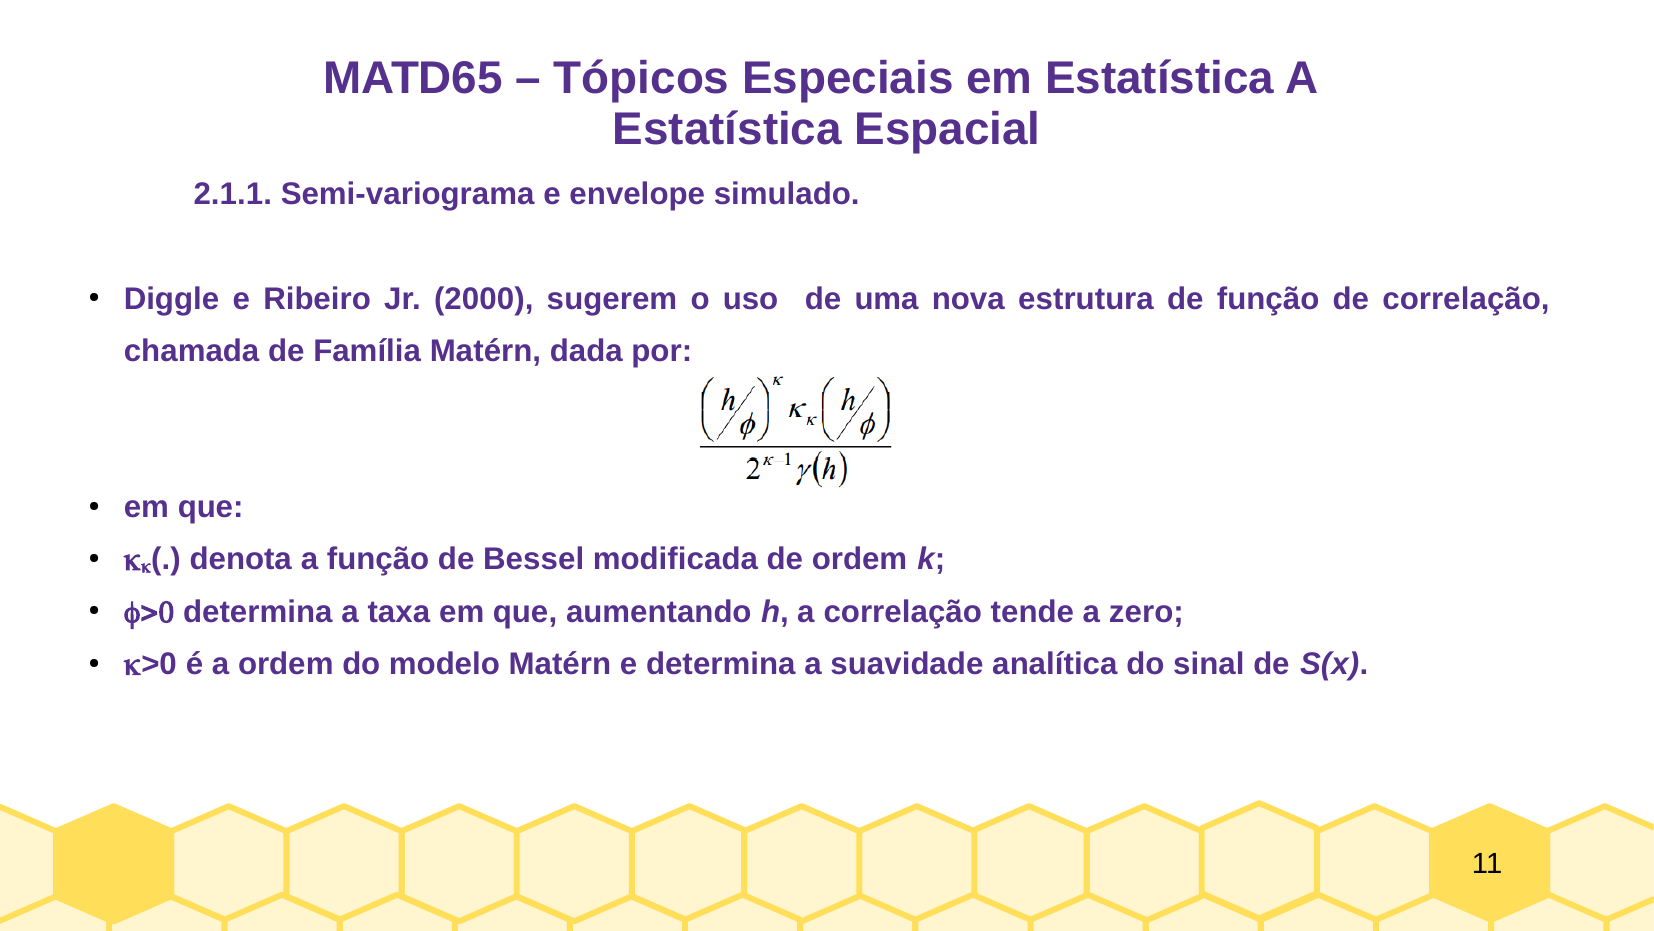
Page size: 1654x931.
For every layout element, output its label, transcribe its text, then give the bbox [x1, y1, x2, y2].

title MATD65 – Tópicos Especiais em Estatística A Estatística Espacial [88, 29, 1565, 159]
picture [685, 365, 907, 497]
list 2.1.1. Semi-variograma e envelope simulado. Diggle e Ribeiro Jr. (2000), sugerem o uso de uma nova estrutura de função de correlação, chamada de Família Matérn, dada por: em que: k(.) denota a função de Bessel modificada de ordem k; >0 determina a taxa em que, aumentando h, a correlação tende a zero; >0 é a ordem do modelo Matérn e determina a suavidade analítica do sinal de S(x). [88, 159, 1565, 749]
